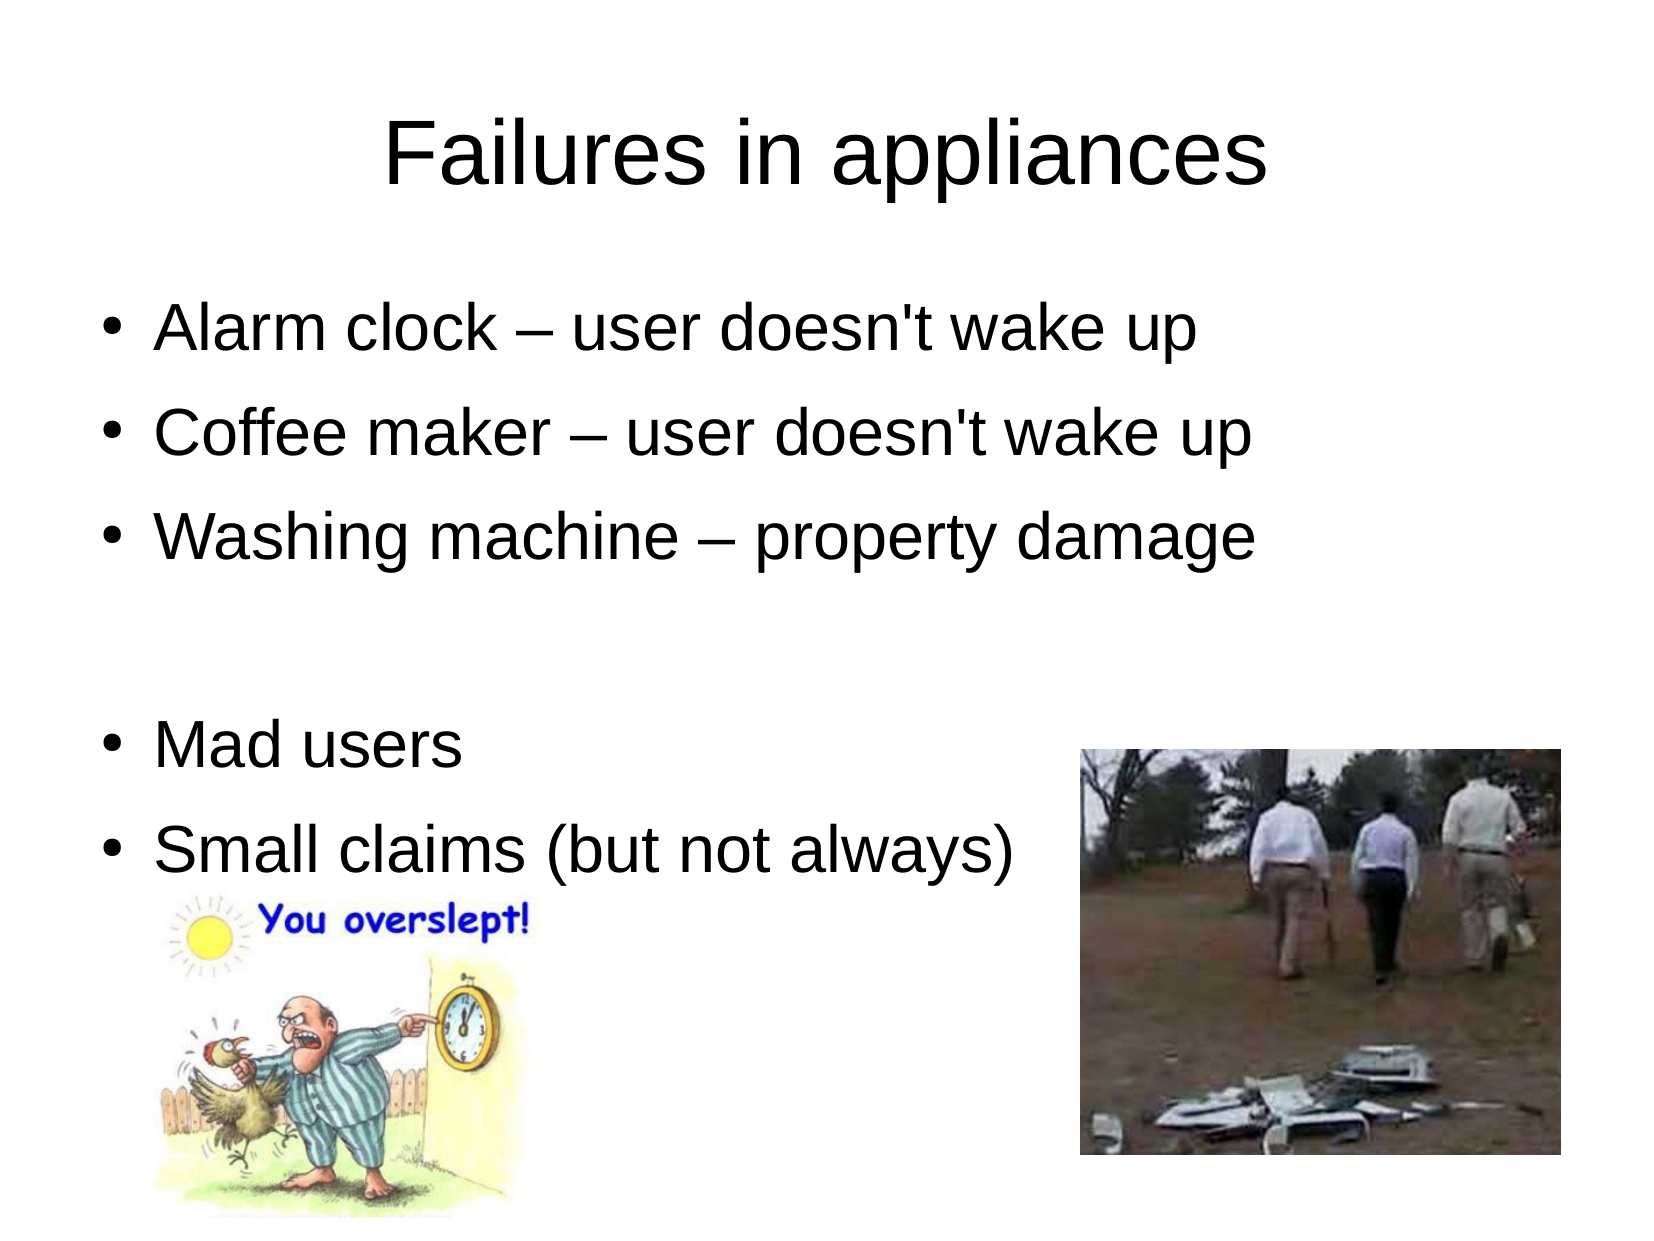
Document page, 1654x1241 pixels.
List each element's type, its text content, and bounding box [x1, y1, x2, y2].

list Alarm clock – user doesn't wake up Coffee maker – user doesn't wake up Washing machine – property damage Mad users Small claims (but not always) [82, 290, 1571, 1010]
picture [1080, 749, 1561, 1156]
title Failures in appliances [82, 49, 1571, 257]
picture [135, 884, 541, 1218]
